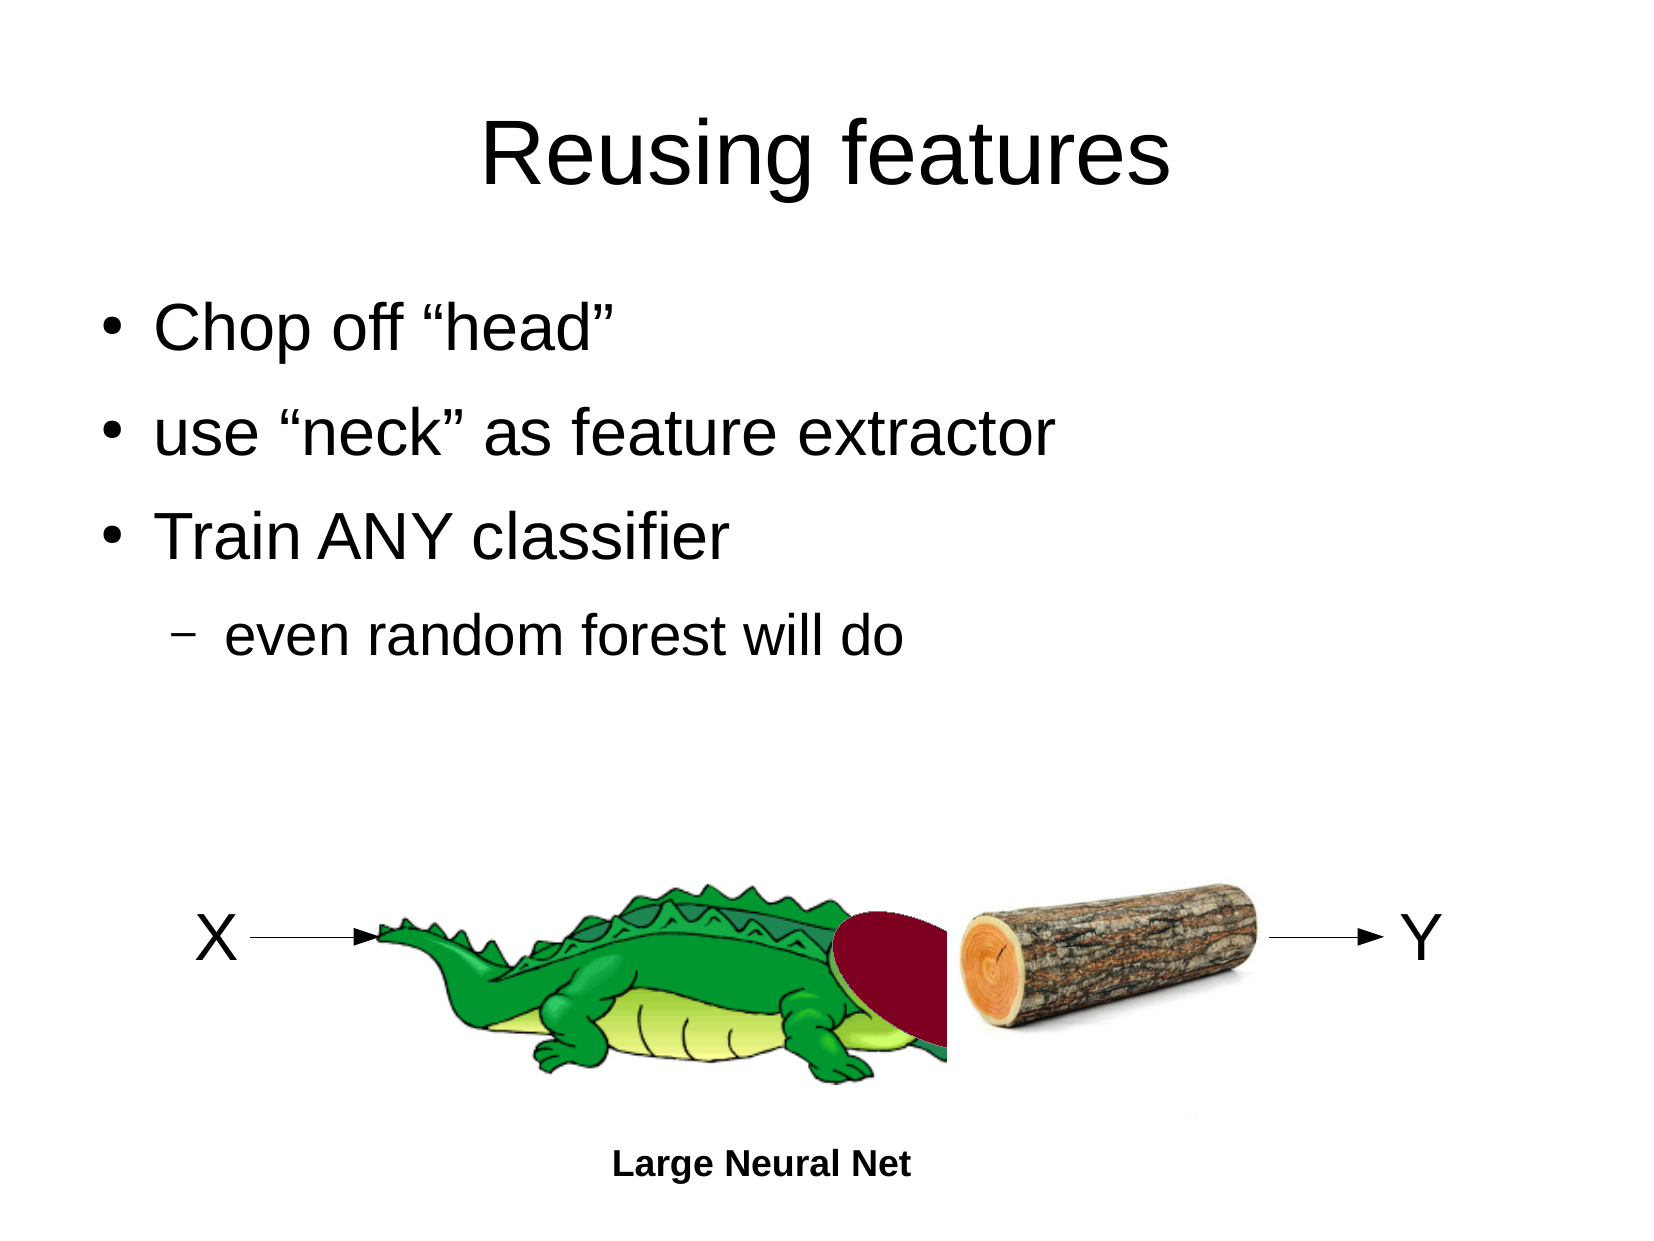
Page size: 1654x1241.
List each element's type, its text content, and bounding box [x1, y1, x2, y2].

picture [376, 792, 1269, 1115]
title Reusing features [82, 49, 1571, 257]
text_box [832, 774, 1104, 1048]
text_box Large Neural Net [597, 1135, 927, 1192]
text_box Y [1384, 892, 1459, 983]
text_box X [179, 892, 254, 983]
list Chop off “head” use “neck” as feature extractor Train ANY classifier even random forest will do [82, 290, 1571, 1010]
